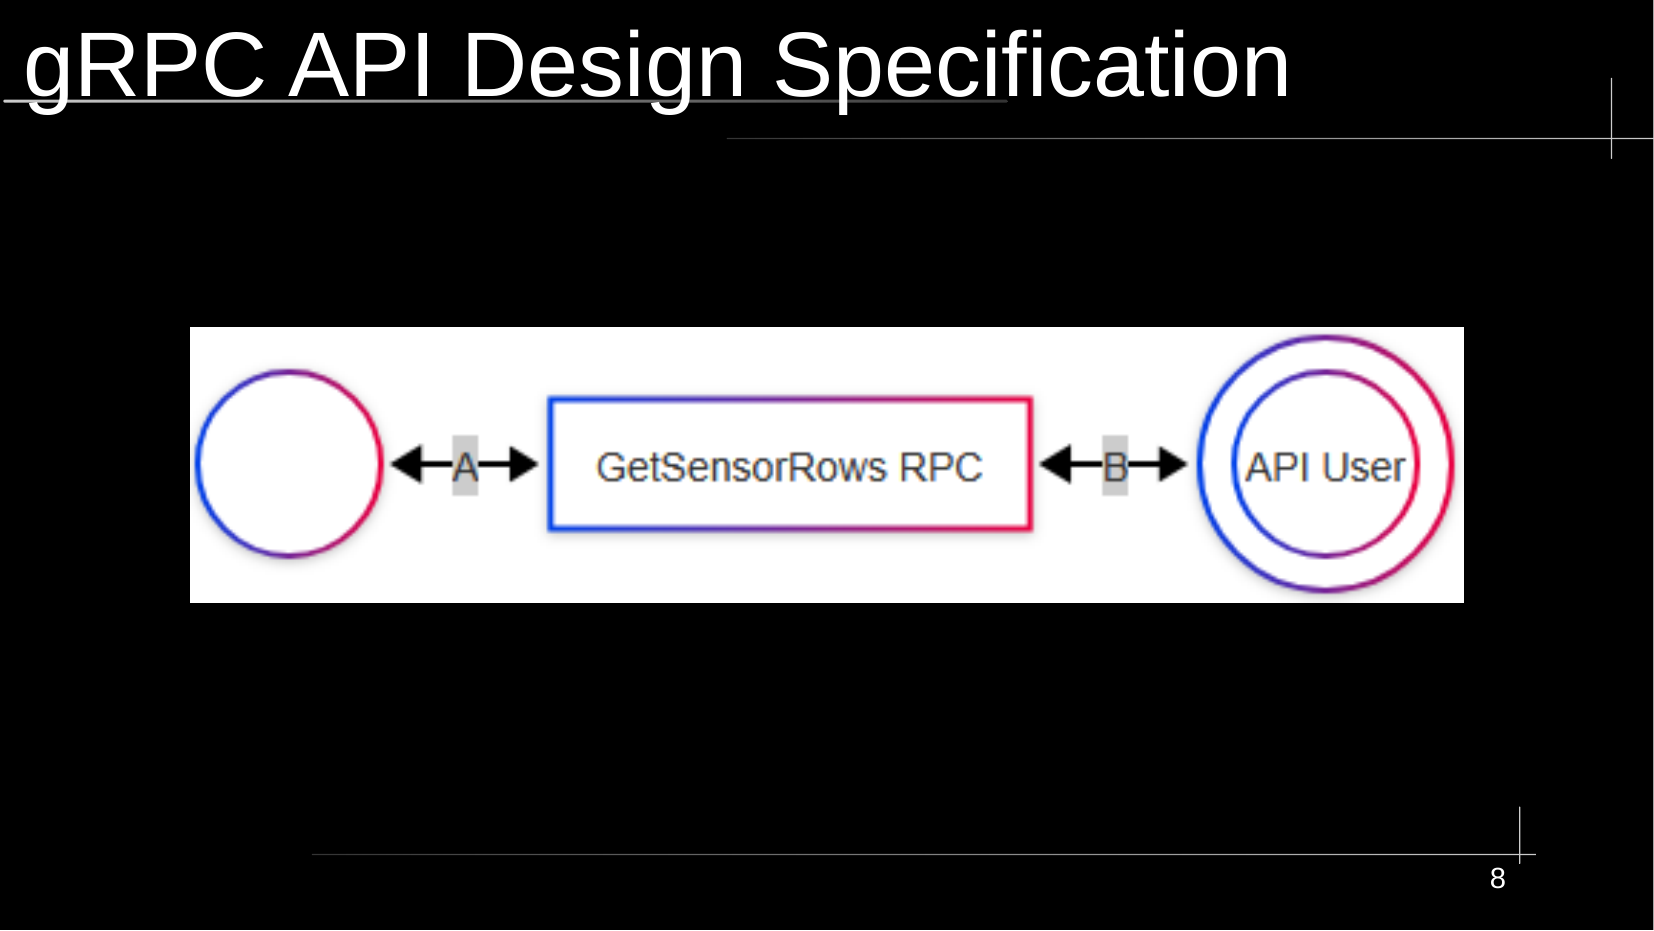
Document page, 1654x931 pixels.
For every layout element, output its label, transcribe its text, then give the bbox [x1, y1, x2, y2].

title gRPC API Design Specification [23, 11, 1589, 119]
picture [190, 327, 1464, 603]
